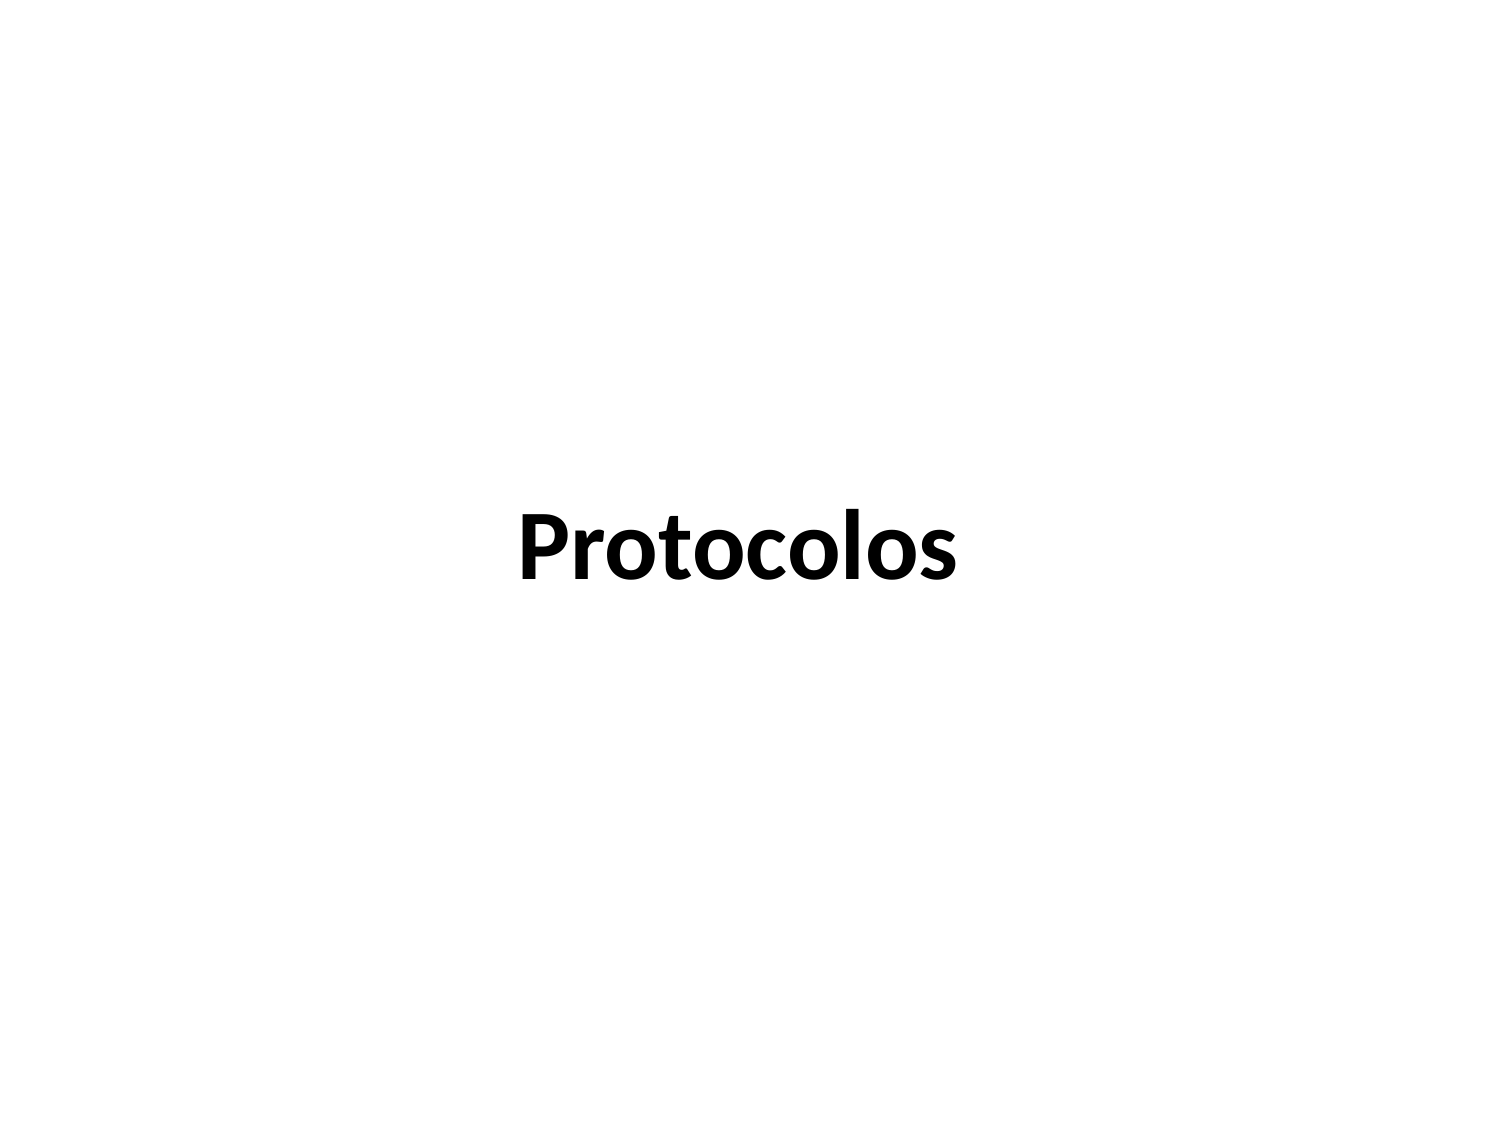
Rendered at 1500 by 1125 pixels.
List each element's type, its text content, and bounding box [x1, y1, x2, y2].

text_box Protocolos [59, 472, 1418, 608]
